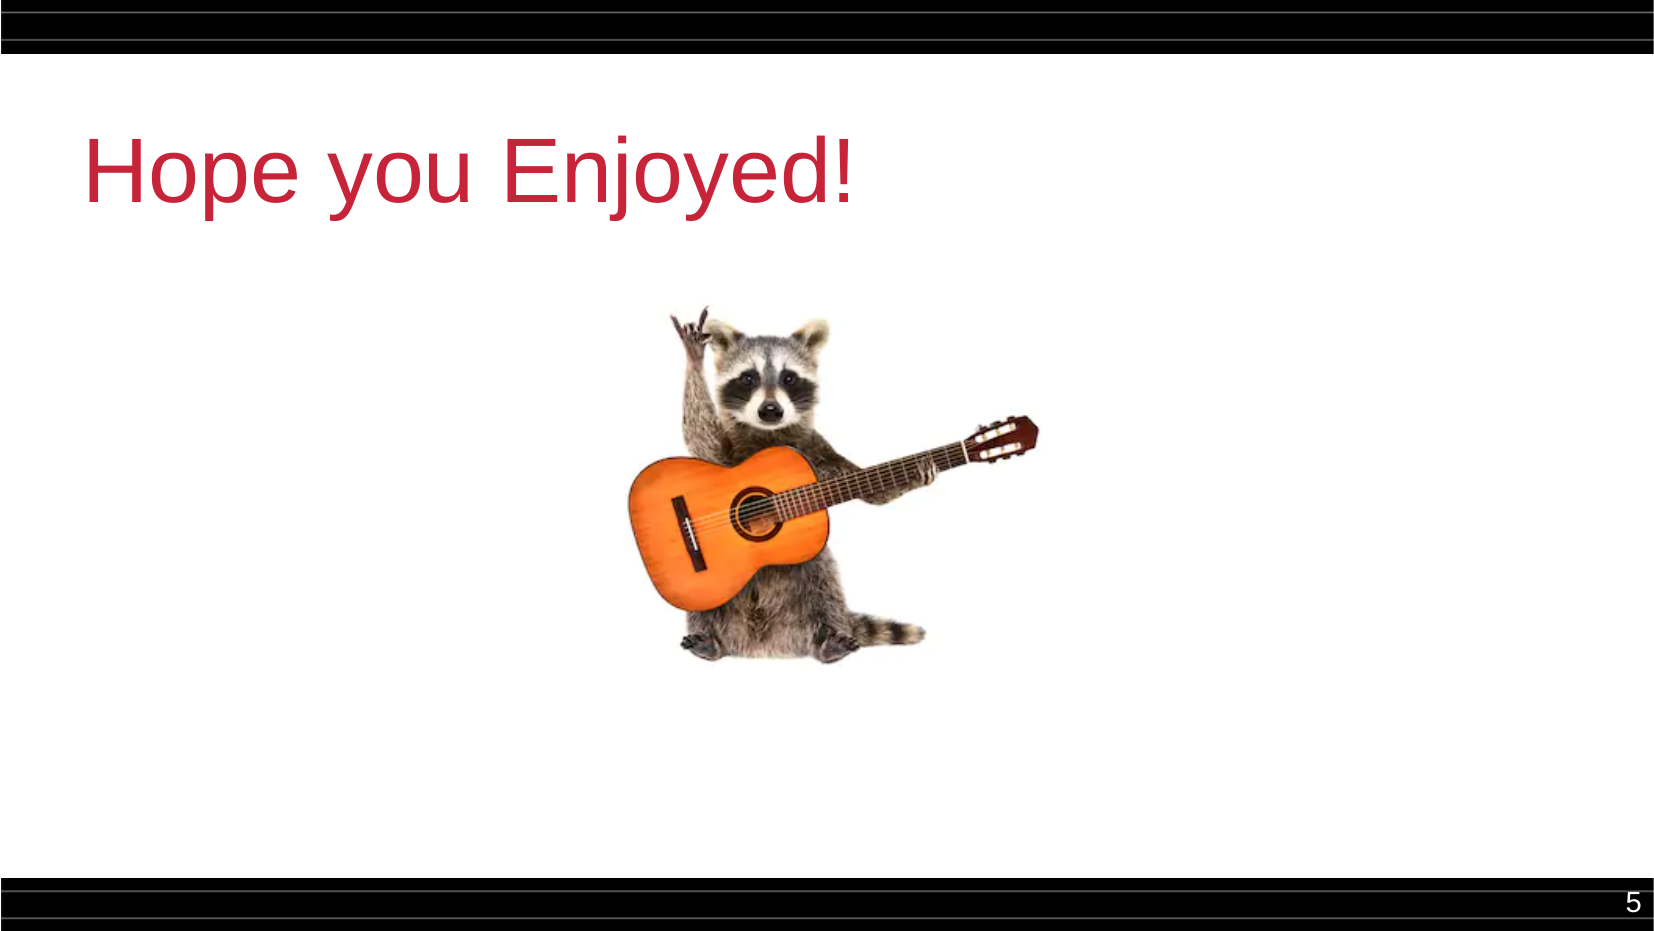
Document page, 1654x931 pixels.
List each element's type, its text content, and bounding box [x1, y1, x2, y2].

title Hope you Enjoyed! [82, 92, 1571, 249]
picture [526, 285, 1141, 675]
picture [1, 878, 1654, 931]
picture [1, 0, 1654, 54]
